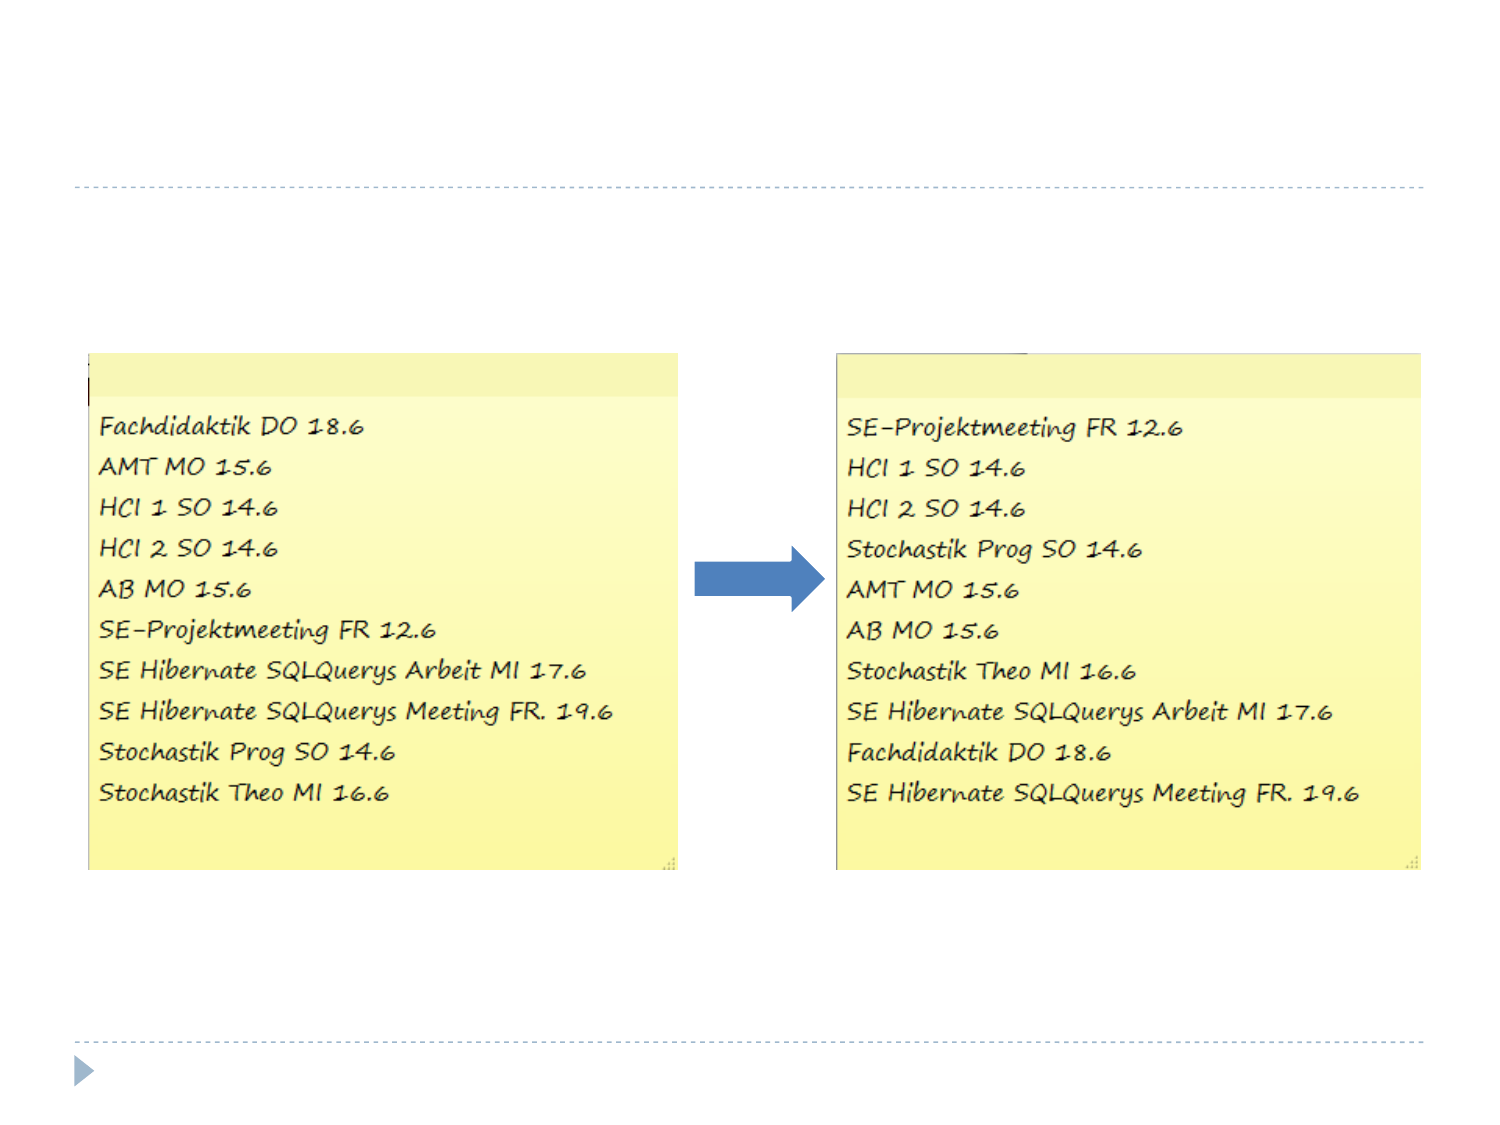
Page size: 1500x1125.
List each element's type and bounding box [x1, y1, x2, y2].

text_box [692, 540, 829, 618]
picture [88, 353, 678, 870]
picture [836, 353, 1421, 870]
